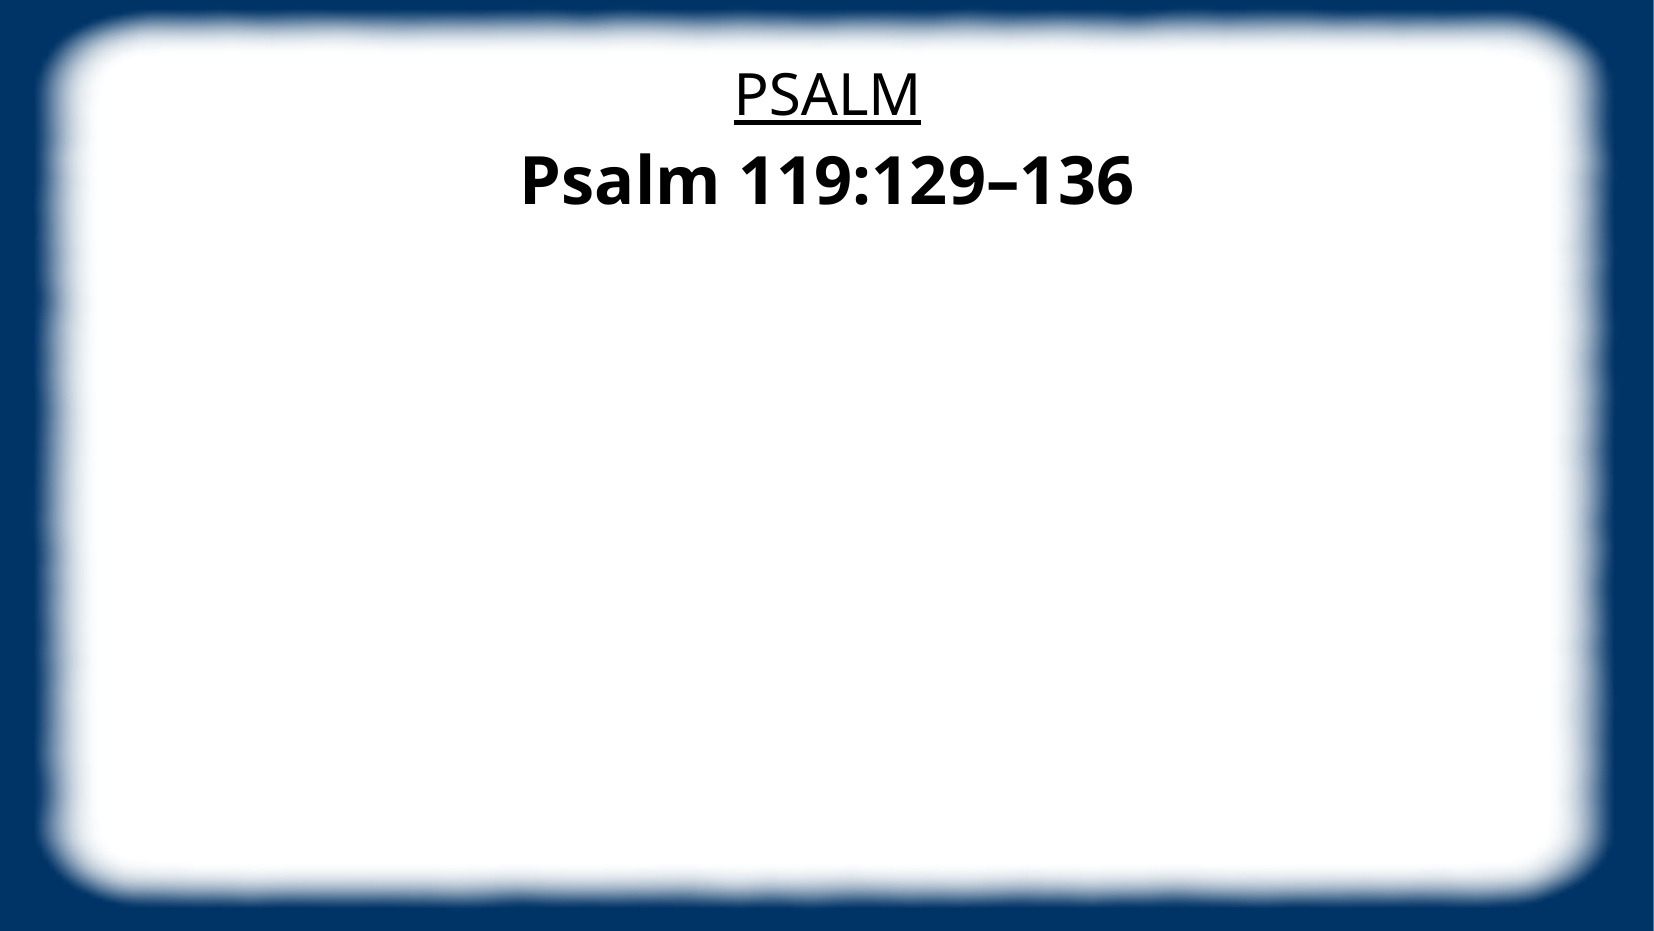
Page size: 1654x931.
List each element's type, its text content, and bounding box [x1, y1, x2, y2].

picture [0, 0, 1654, 931]
text_box PSALM Psalm 119:129–136 [99, 46, 1555, 228]
